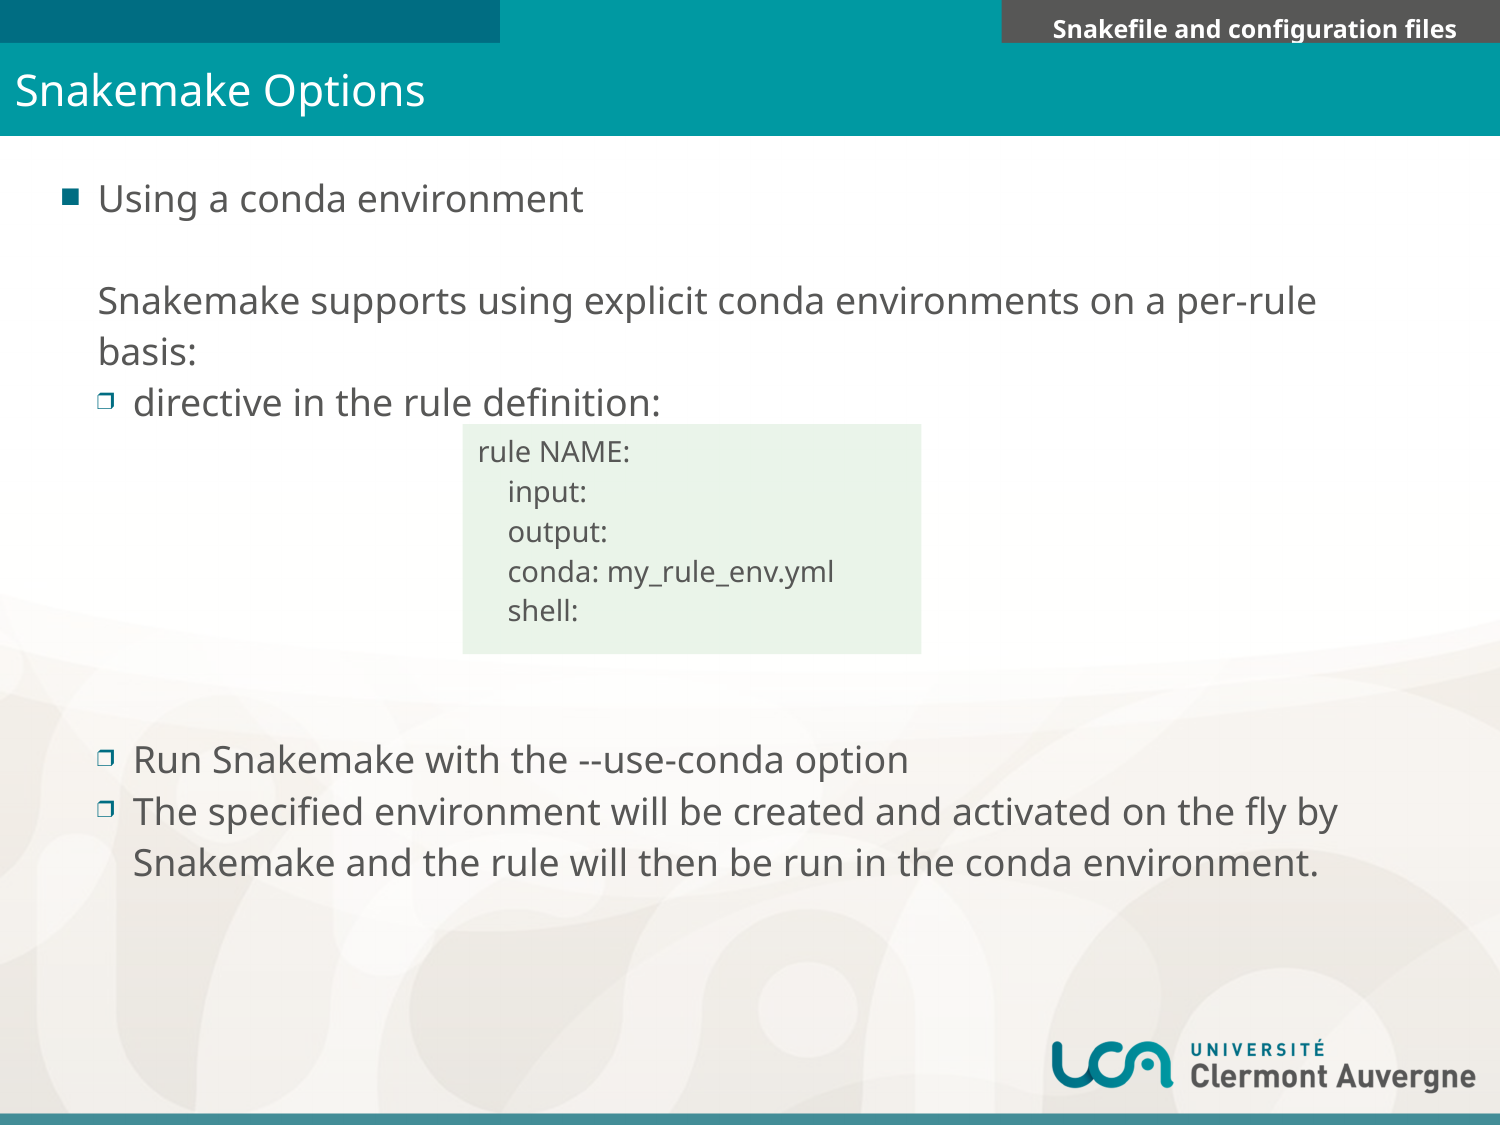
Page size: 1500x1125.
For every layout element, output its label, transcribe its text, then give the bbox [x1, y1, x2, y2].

text_box Using a conda environment Snakemake supports using explicit conda environments on a per-rule basis: directive in the rule definition: Run Snakemake with the --use-conda option The specified environment will be created and activated on the fly by Snakemake and the rule will then be run in the conda environment. [47, 165, 1394, 1032]
picture [0, 136, 1500, 1125]
text_box rule NAME: input: output: conda: my_rule_env.yml shell: [462, 424, 922, 655]
text_box Snakemake Options [0, 42, 1500, 136]
text_box Snakefile and configuration files [4, 4, 1500, 42]
text_box [0, 0, 1500, 42]
